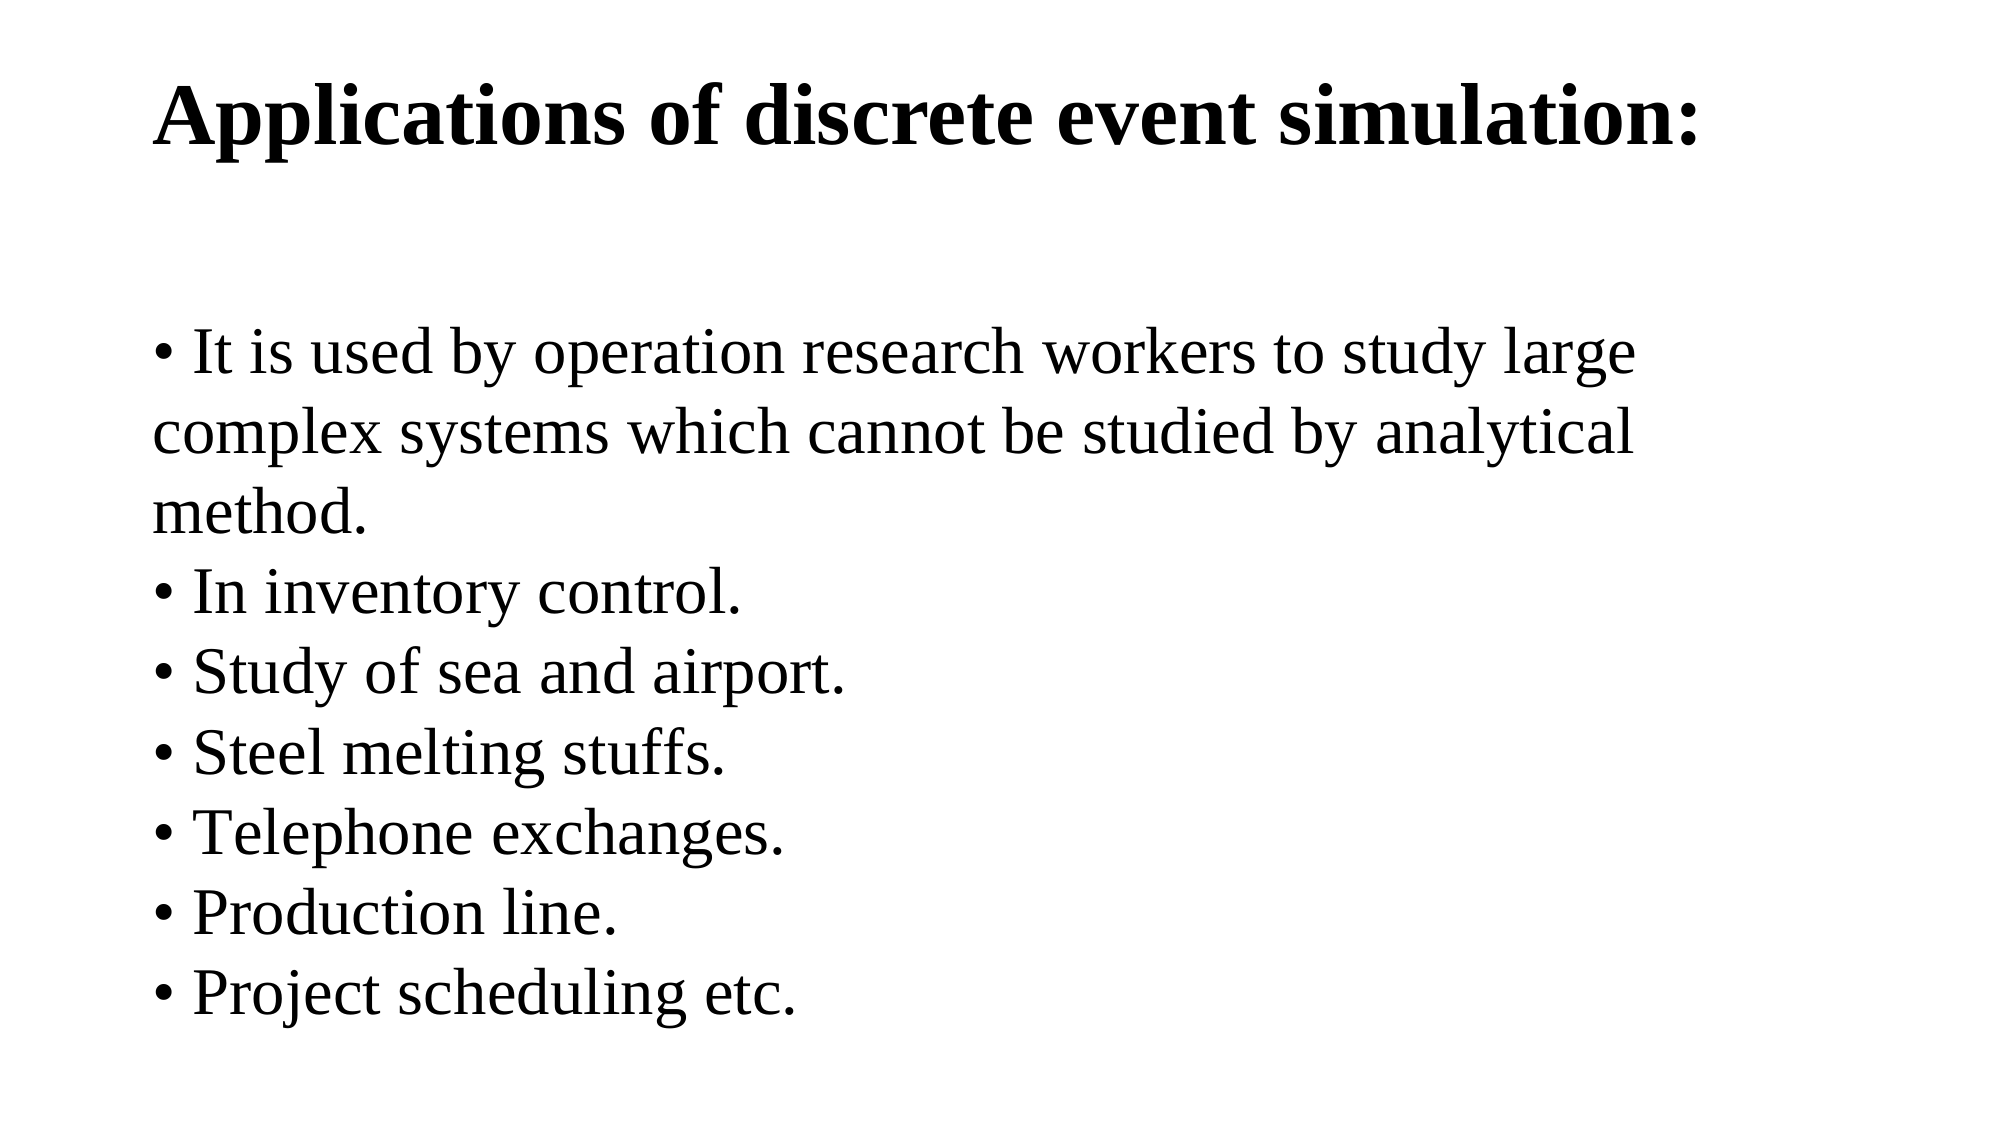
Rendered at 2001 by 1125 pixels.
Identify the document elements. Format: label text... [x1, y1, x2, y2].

list • It is used by operation research workers to study large complex systems which cannot be studied by analytical method. • In inventory control. • Study of sea and airport. • Steel melting stuffs. • Telephone exchanges. • Production line. • Project scheduling etc. [137, 299, 1863, 1082]
title Applications of discrete event simulation: [137, 59, 1863, 278]
